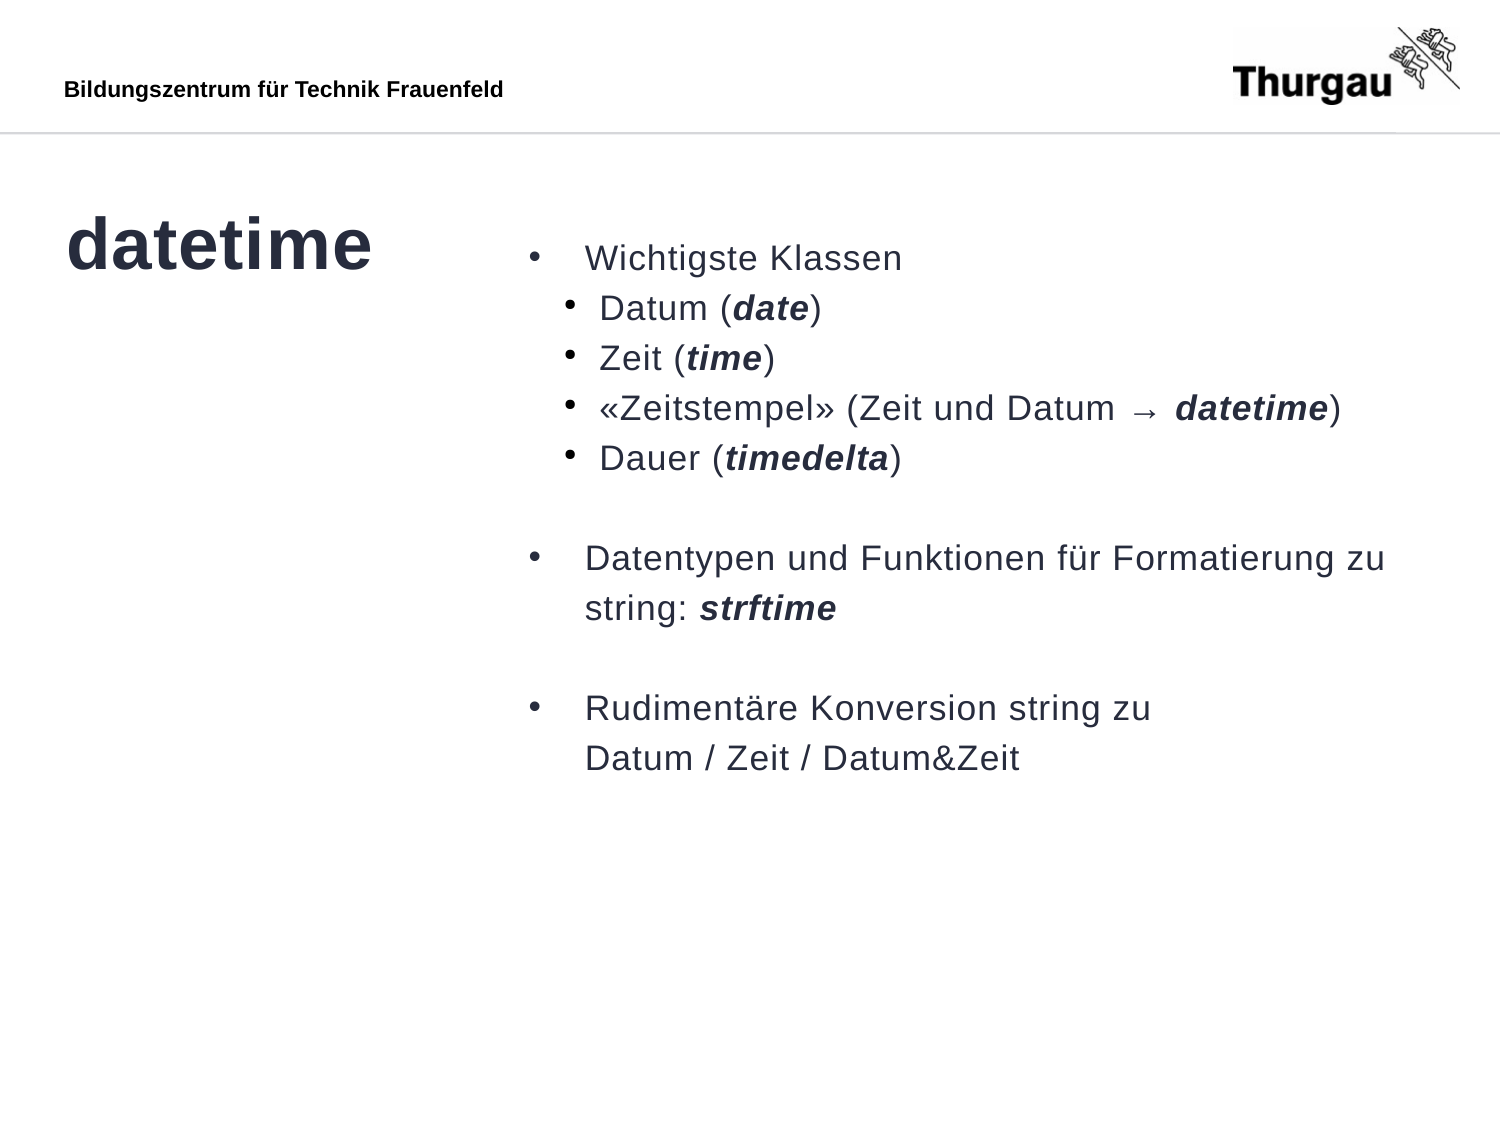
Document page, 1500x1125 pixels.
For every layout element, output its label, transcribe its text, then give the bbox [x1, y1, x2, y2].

text_box Wichtigste Klassen Datum (date) Zeit (time) «Zeitstempel» (Zeit und Datum → datetime) Dauer (timedelta) Datentypen und Funktionen für Formatierung zu string: strftime Rudimentäre Konversion string zu Datum / Zeit / Datum&Zeit [513, 219, 1435, 1042]
picture [1233, 27, 1460, 105]
text_box Bildungszentrum für Technik Frauenfeld [48, 65, 667, 115]
text_box datetime [51, 208, 422, 587]
